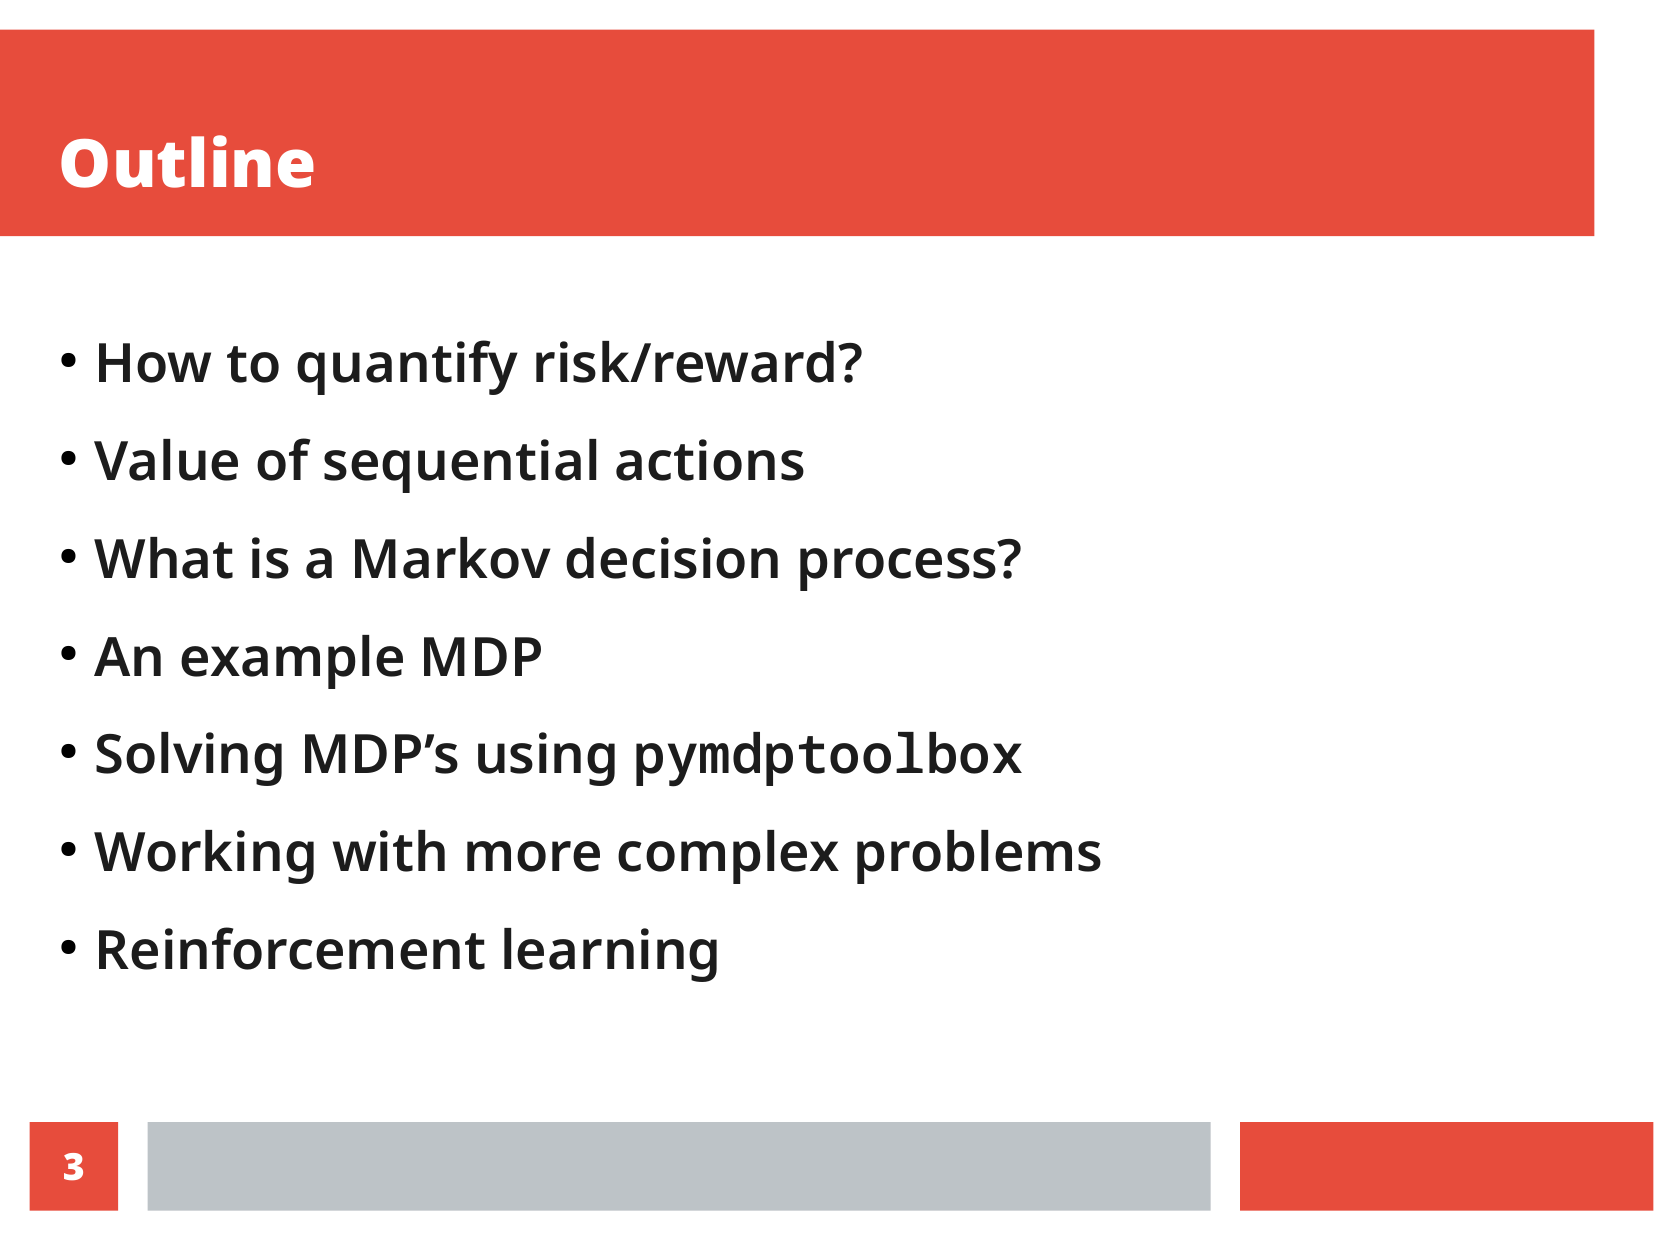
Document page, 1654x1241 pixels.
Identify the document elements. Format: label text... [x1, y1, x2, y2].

list How to quantify risk/reward? Value of sequential actions What is a Markov decision process? An example MDP Solving MDP’s using pymdptoolbox Working with more complex problems Reinforcement learning [59, 324, 1565, 1093]
title Outline [59, 59, 1595, 207]
